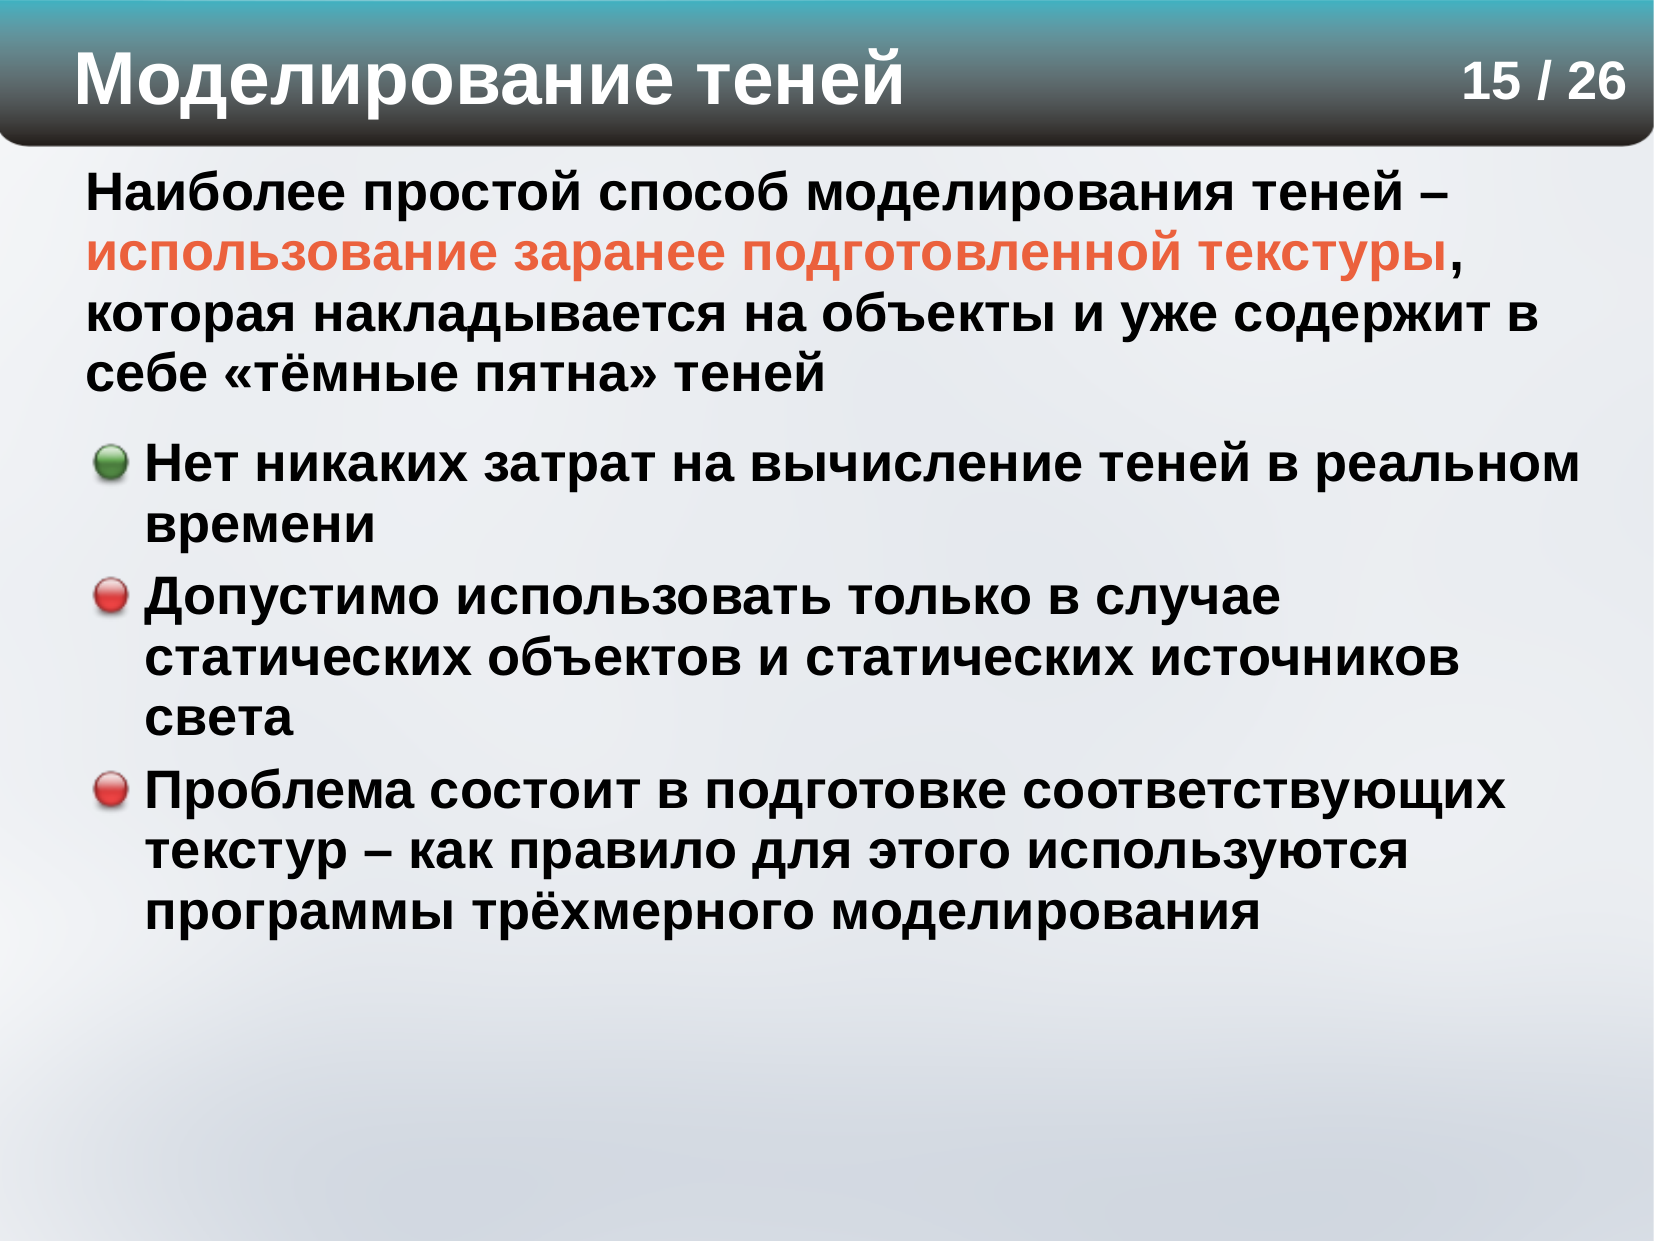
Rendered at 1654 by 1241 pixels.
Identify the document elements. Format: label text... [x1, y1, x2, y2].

text_box Наиболее простой способ моделирования теней – использование заранее подготовленной текстуры, которая накладывается на объекты и уже содержит в себе «тёмные пятна» теней Нет никаких затрат на вычисление теней в реальном времени Допустимо использовать только в случае статических объектов и статических источников света Проблема состоит в подготовке соответствующих текстур – как правило для этого используются программы трёхмерного моделирования [70, 153, 1625, 949]
picture [0, 0, 1654, 1241]
text_box Моделирование теней [59, 29, 1300, 129]
text_box <номер> / 26 [1446, 42, 1654, 179]
